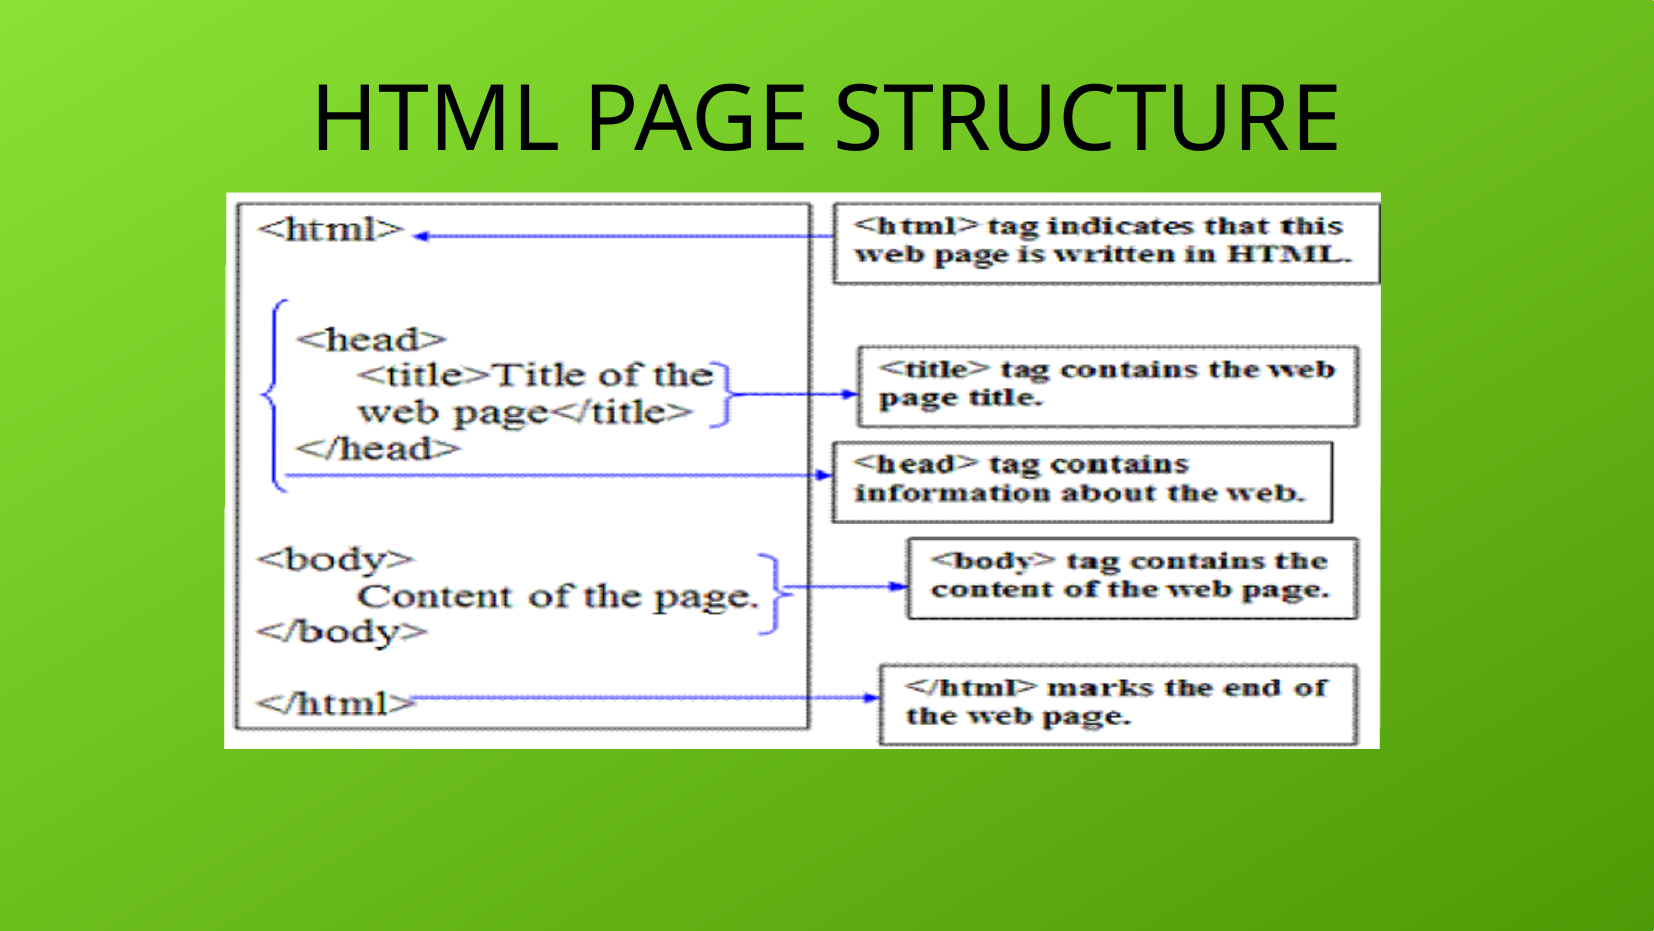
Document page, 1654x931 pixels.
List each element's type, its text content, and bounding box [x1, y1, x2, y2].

text_box [209, 519, 436, 931]
picture [223, 192, 1381, 749]
title HTML PAGE STRUCTURE [82, 36, 1571, 193]
